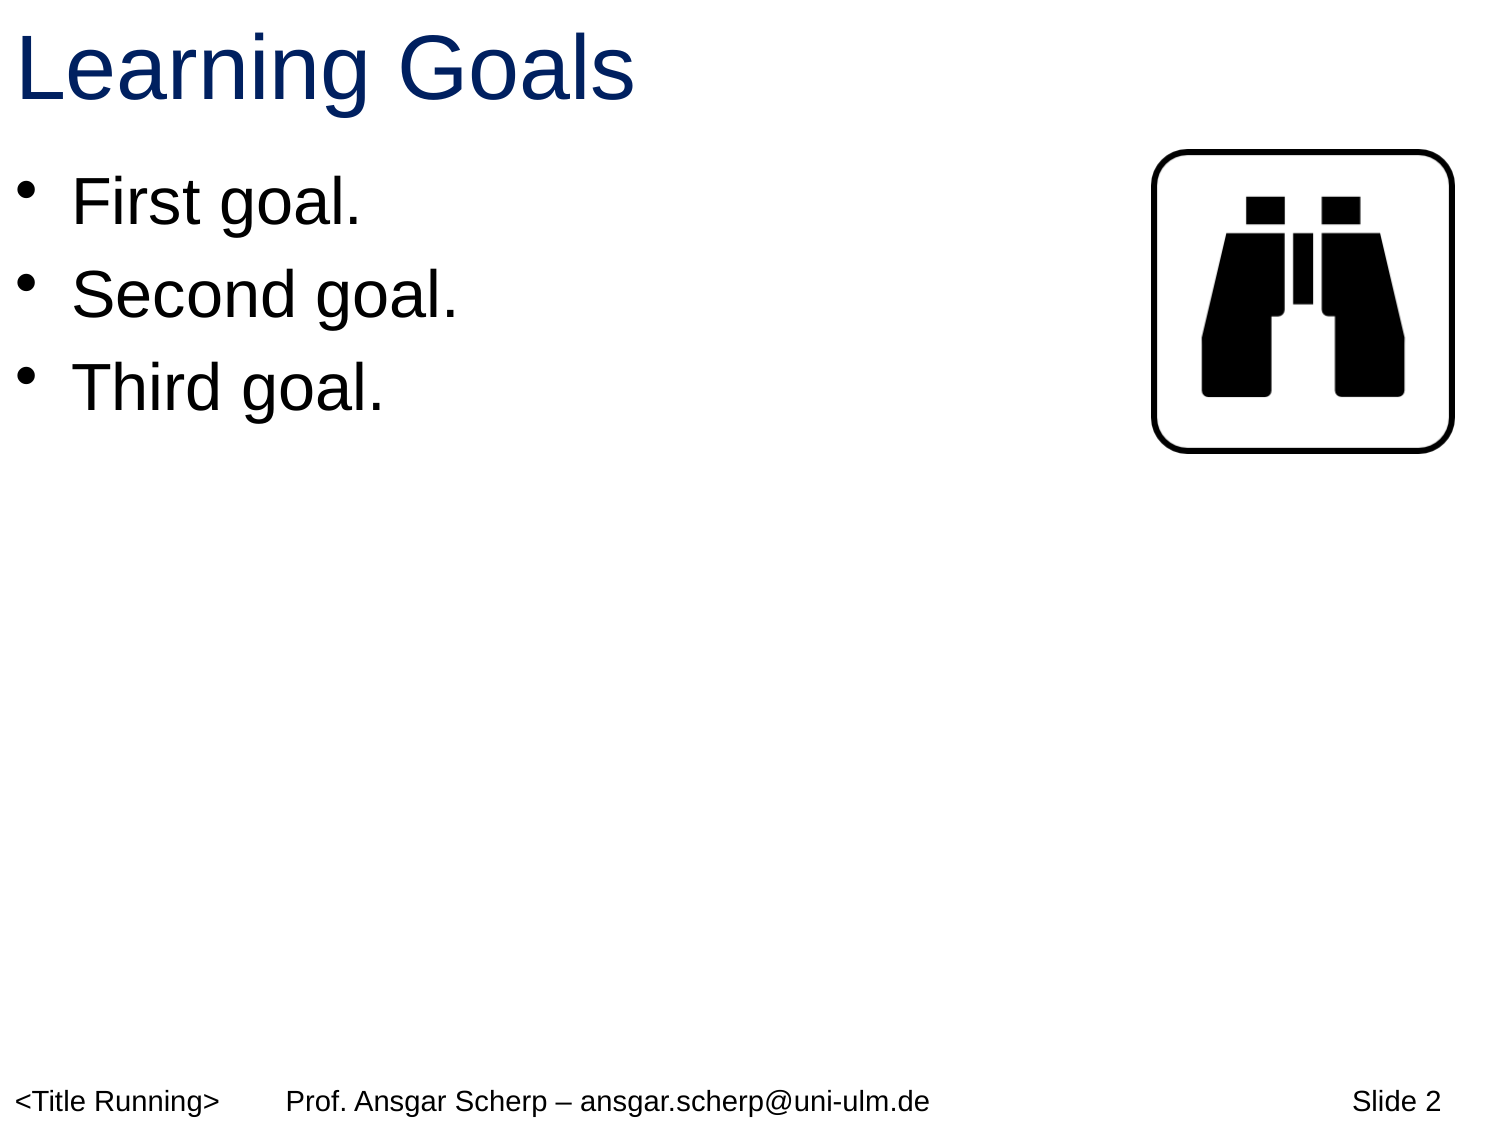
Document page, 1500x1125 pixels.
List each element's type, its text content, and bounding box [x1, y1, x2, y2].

title Learning Goals [0, 0, 1500, 125]
list First goal. Second goal. Third goal. [0, 149, 1500, 688]
